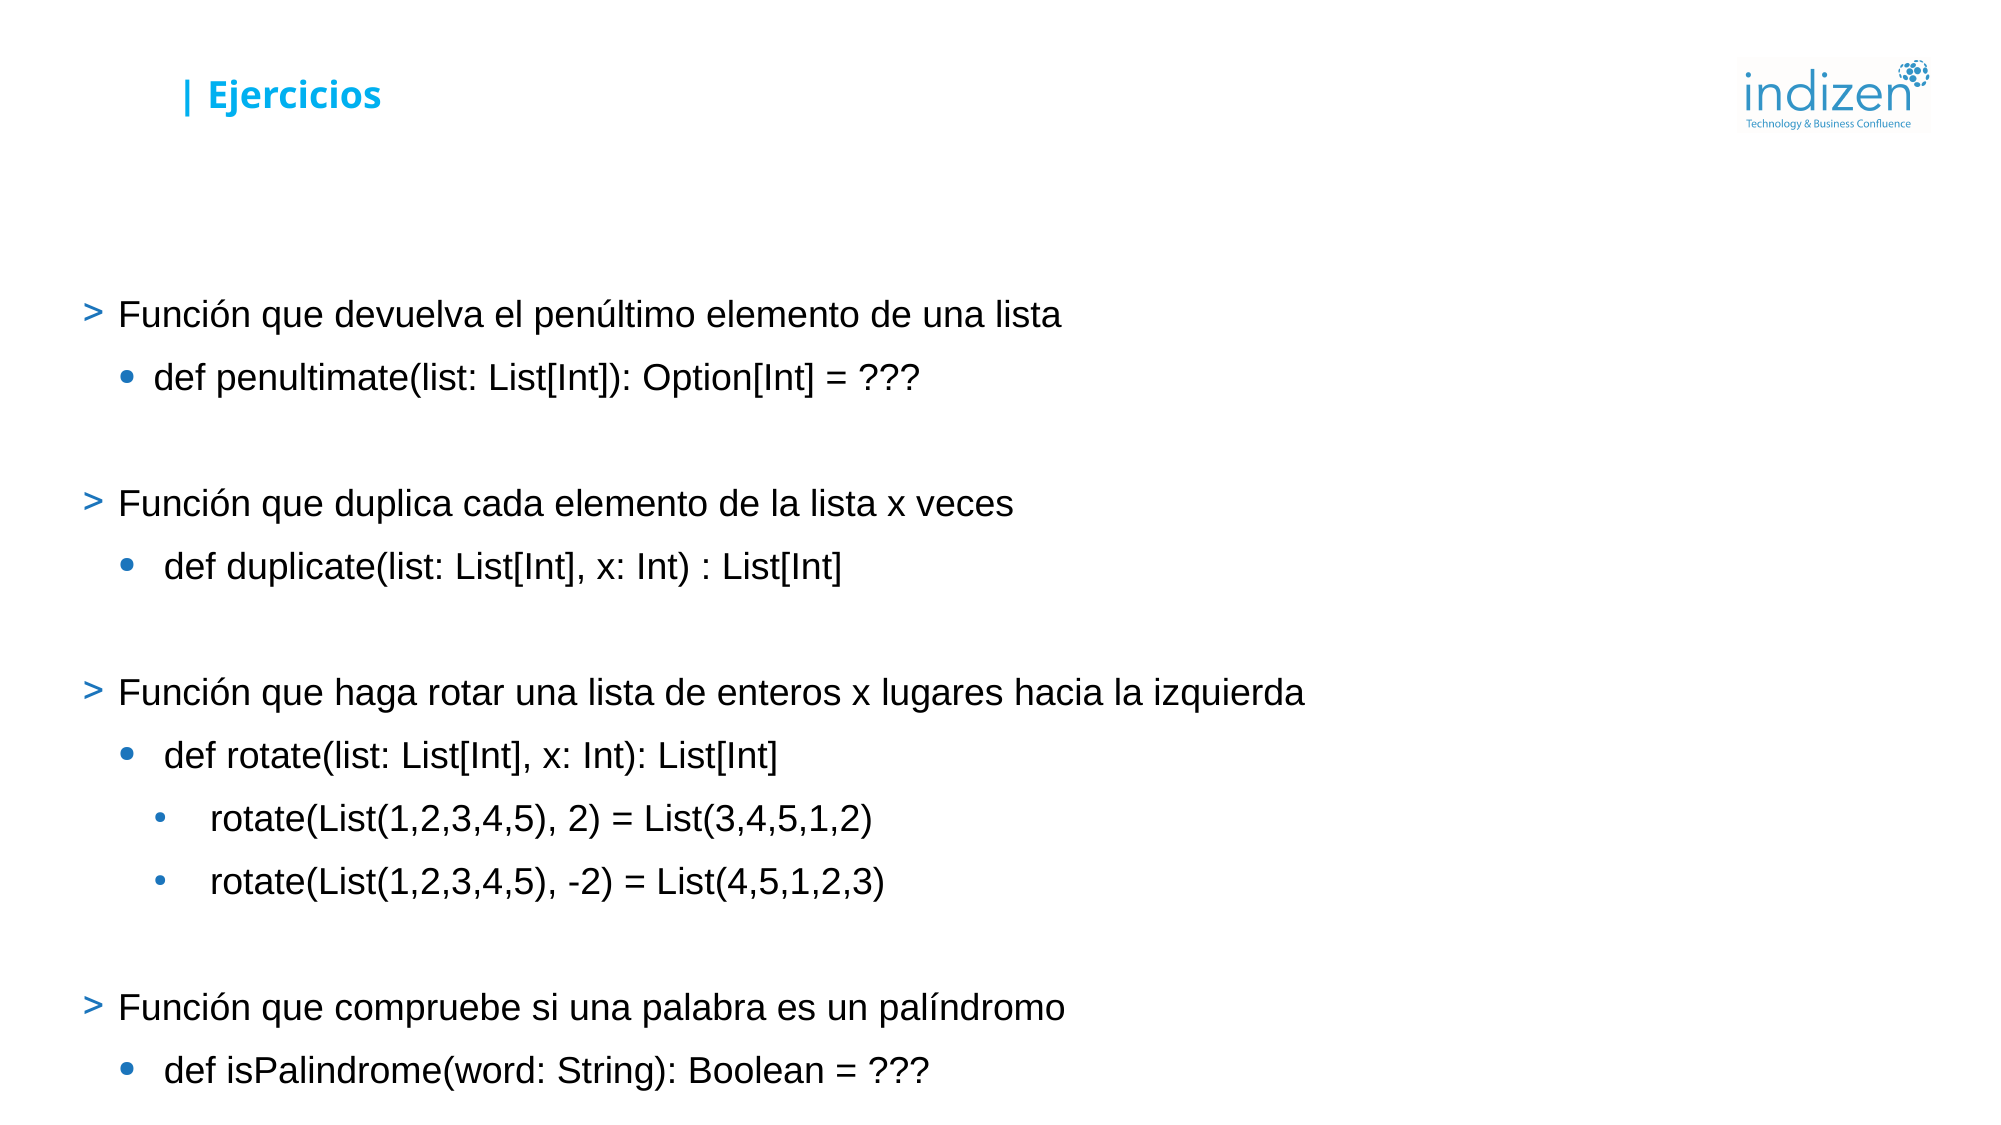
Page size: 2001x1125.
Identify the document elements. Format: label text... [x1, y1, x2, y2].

text_box | Ejercicios [157, 60, 1276, 126]
text_box Función que devuelva el penúltimo elemento de una lista def penultimate(list: List[Int]): Option[Int] = ??? Función que duplica cada elemento de la lista x veces def duplicate(list: List[Int], x: Int) : List[Int] Función que haga rotar una lista de enteros x lugares hacia la izquierda def rotate(list: List[Int], x: Int): List[Int] rotate(List(1,2,3,4,5), 2) = List(3,4,5,1,2) rotate(List(1,2,3,4,5), -2) = List(4,5,1,2,3) Función que compruebe si una palabra es un palíndromo def isPalindrome(word: String): Boolean = ??? [82, 167, 1845, 997]
picture [1737, 57, 1931, 133]
